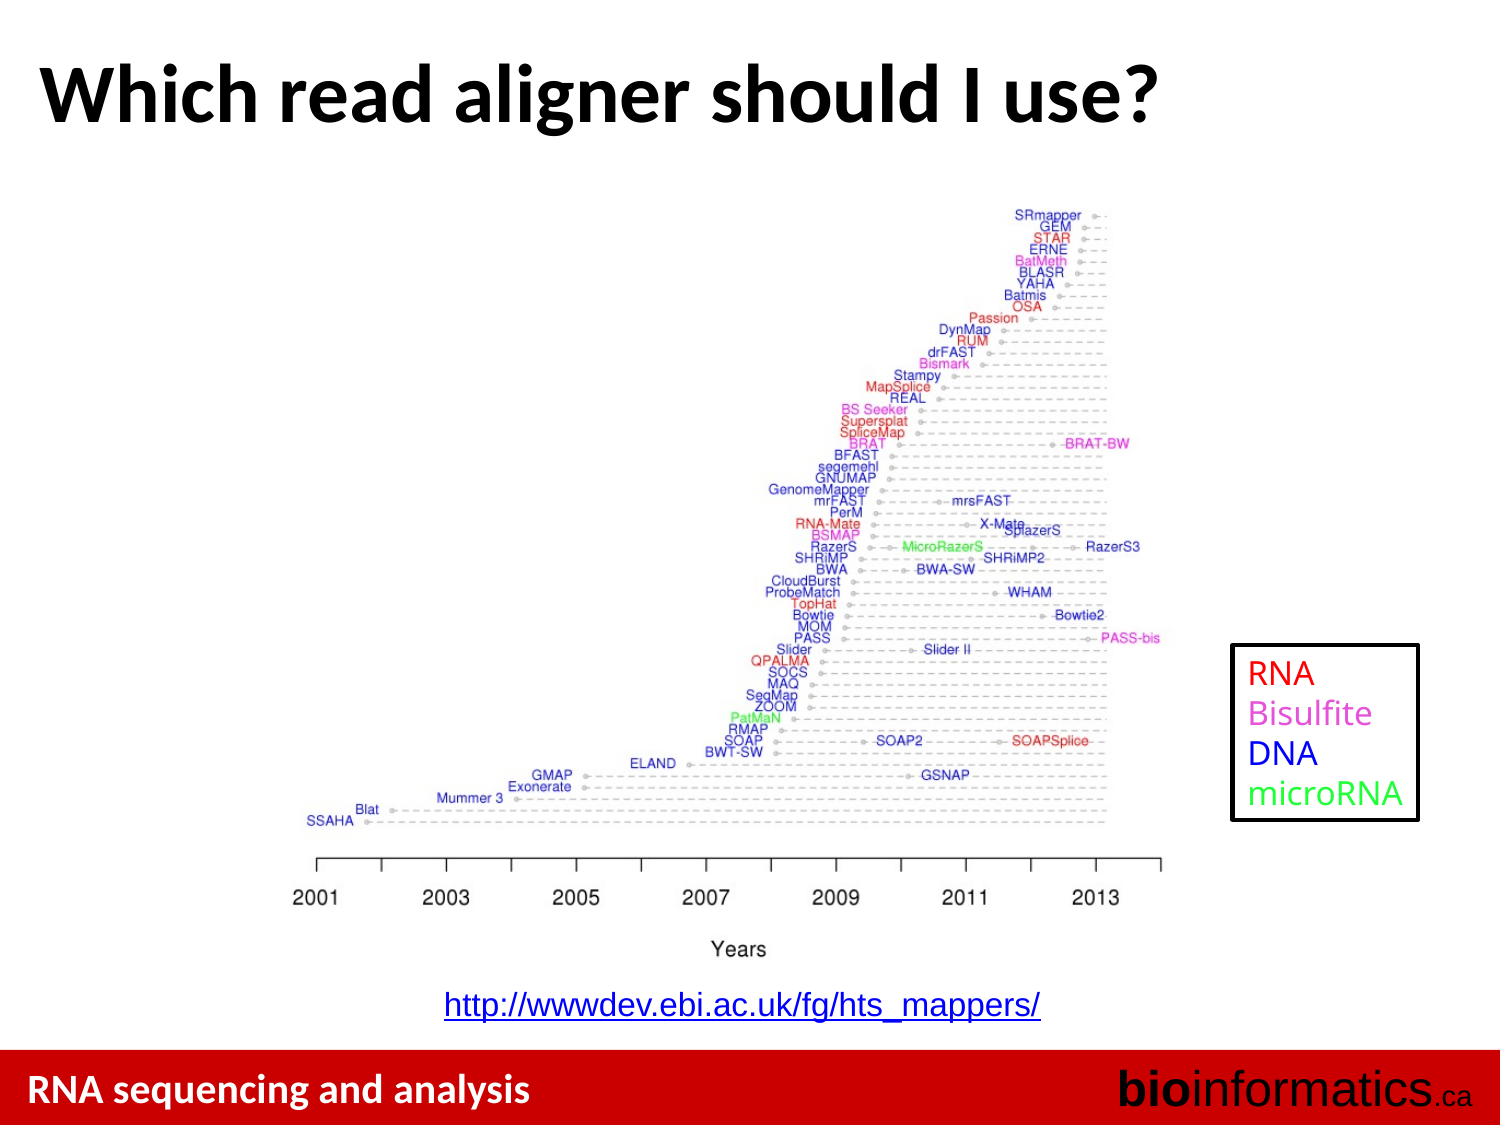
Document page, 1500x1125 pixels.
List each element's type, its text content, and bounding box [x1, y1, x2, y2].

title Which read aligner should I use? [24, 0, 1475, 184]
text_box RNA Bisulfite DNA microRNA [1232, 645, 1418, 820]
picture [289, 196, 1187, 971]
text_box http://wwwdev.ebi.ac.uk/fg/hts_mappers/ [429, 976, 1057, 1031]
